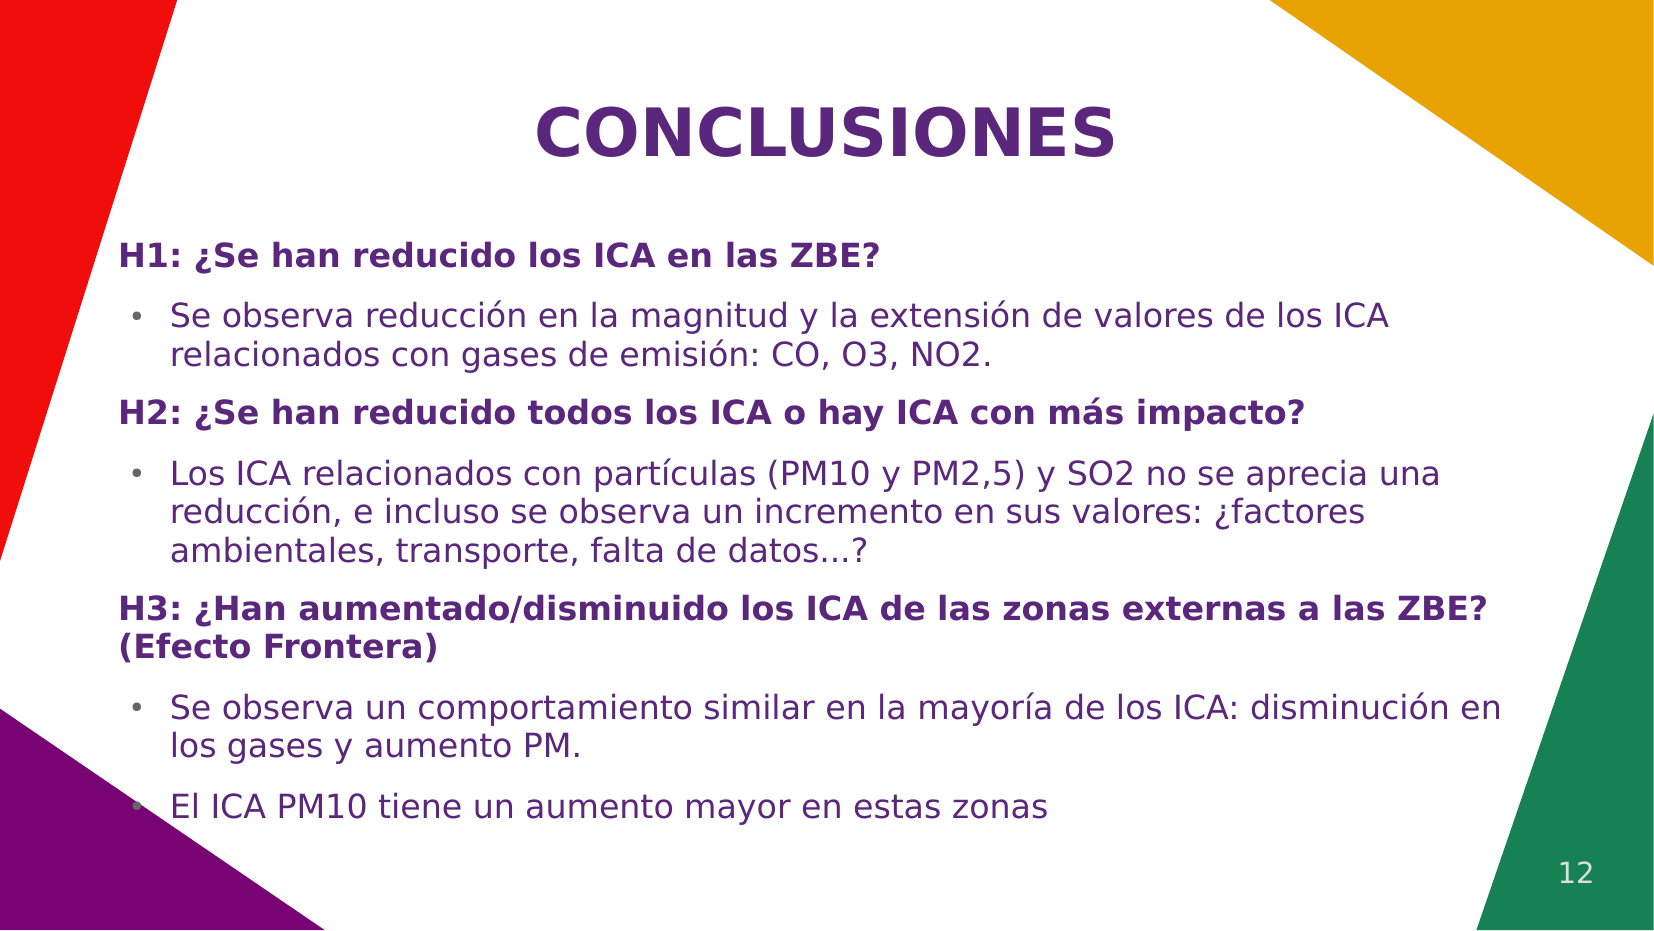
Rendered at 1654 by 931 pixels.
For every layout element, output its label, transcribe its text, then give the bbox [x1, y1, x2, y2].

title CONCLUSIONES [118, 59, 1536, 207]
list H1: ¿Se han reducido los ICA en las ZBE? Se observa reducción en la magnitud y la extensión de valores de los ICA relacionados con gases de emisión: CO, O3, NO2. H2: ¿Se han reducido todos los ICA o hay ICA con más impacto? Los ICA relacionados con partículas (PM10 y PM2,5) y SO2 no se aprecia una reducción, e incluso se observa un incremento en sus valores: ¿factores ambientales, transporte, falta de datos...? H3: ¿Han aumentado/disminuido los ICA de las zonas externas a las ZBE? (Efecto Frontera) Se observa un comportamiento similar en la mayoría de los ICA: disminución en los gases y aumento PM. El ICA PM10 tiene un aumento mayor en estas zonas [118, 236, 1536, 827]
